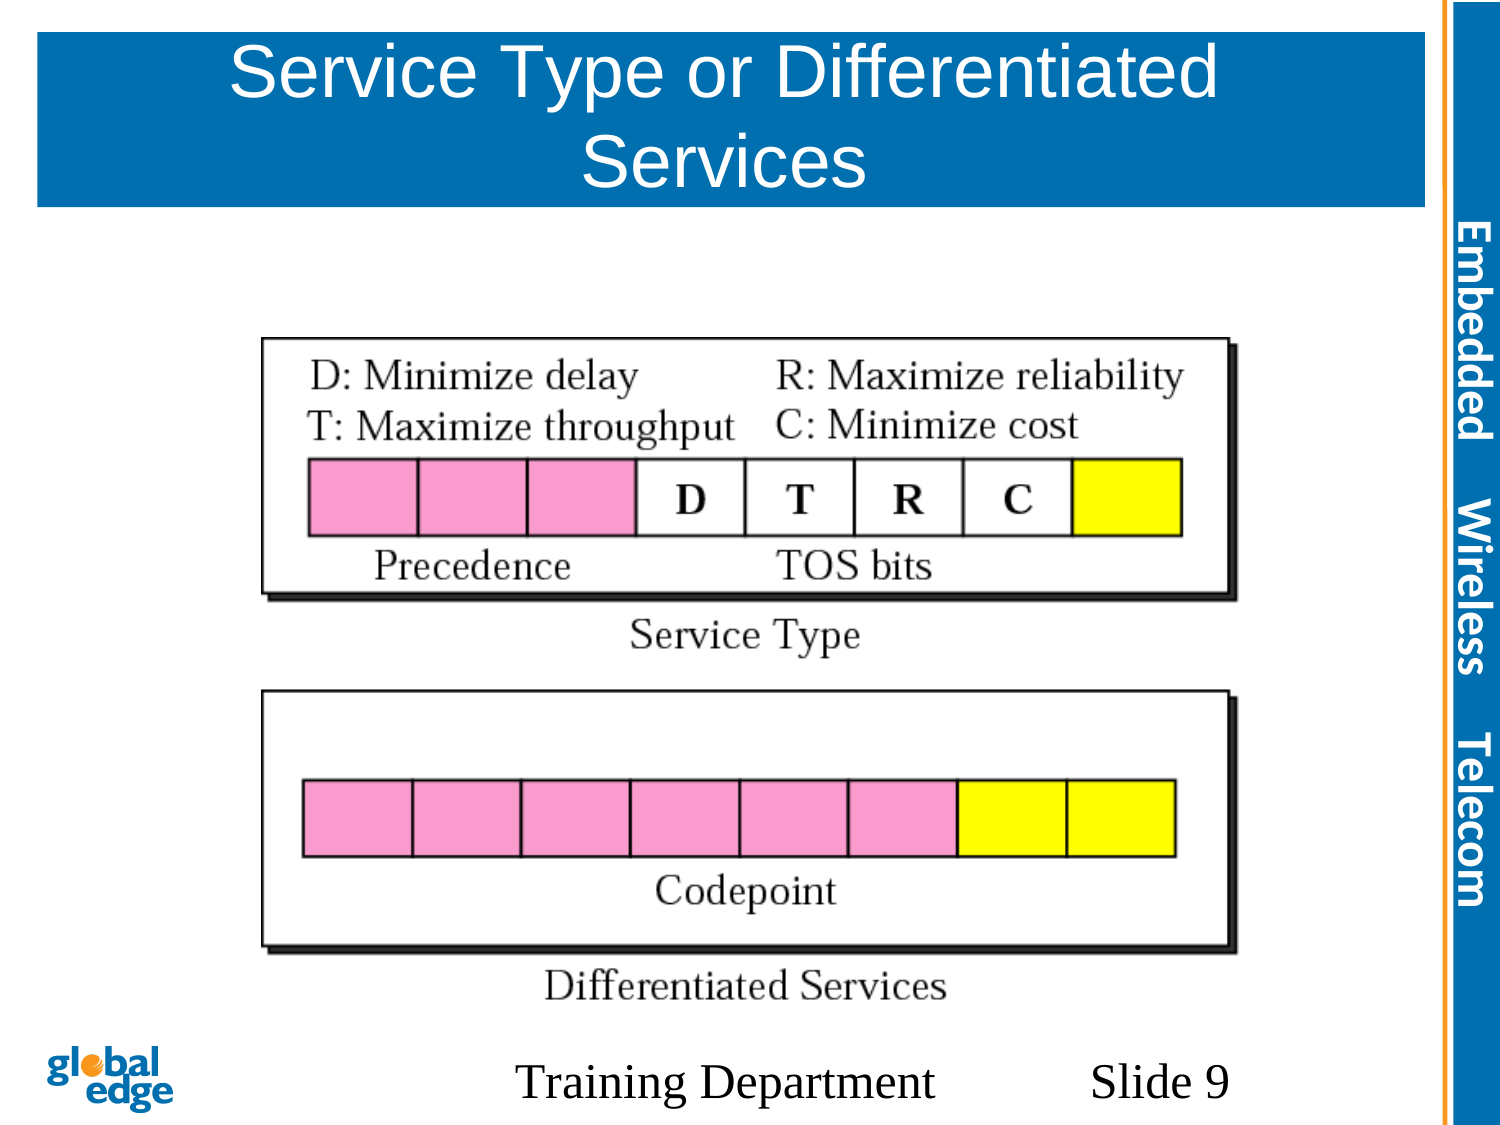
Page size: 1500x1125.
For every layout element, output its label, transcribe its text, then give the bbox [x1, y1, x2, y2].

picture [34, 1034, 185, 1125]
title Service Type or Differentiated Services [88, 22, 1361, 203]
picture [261, 337, 1239, 1013]
